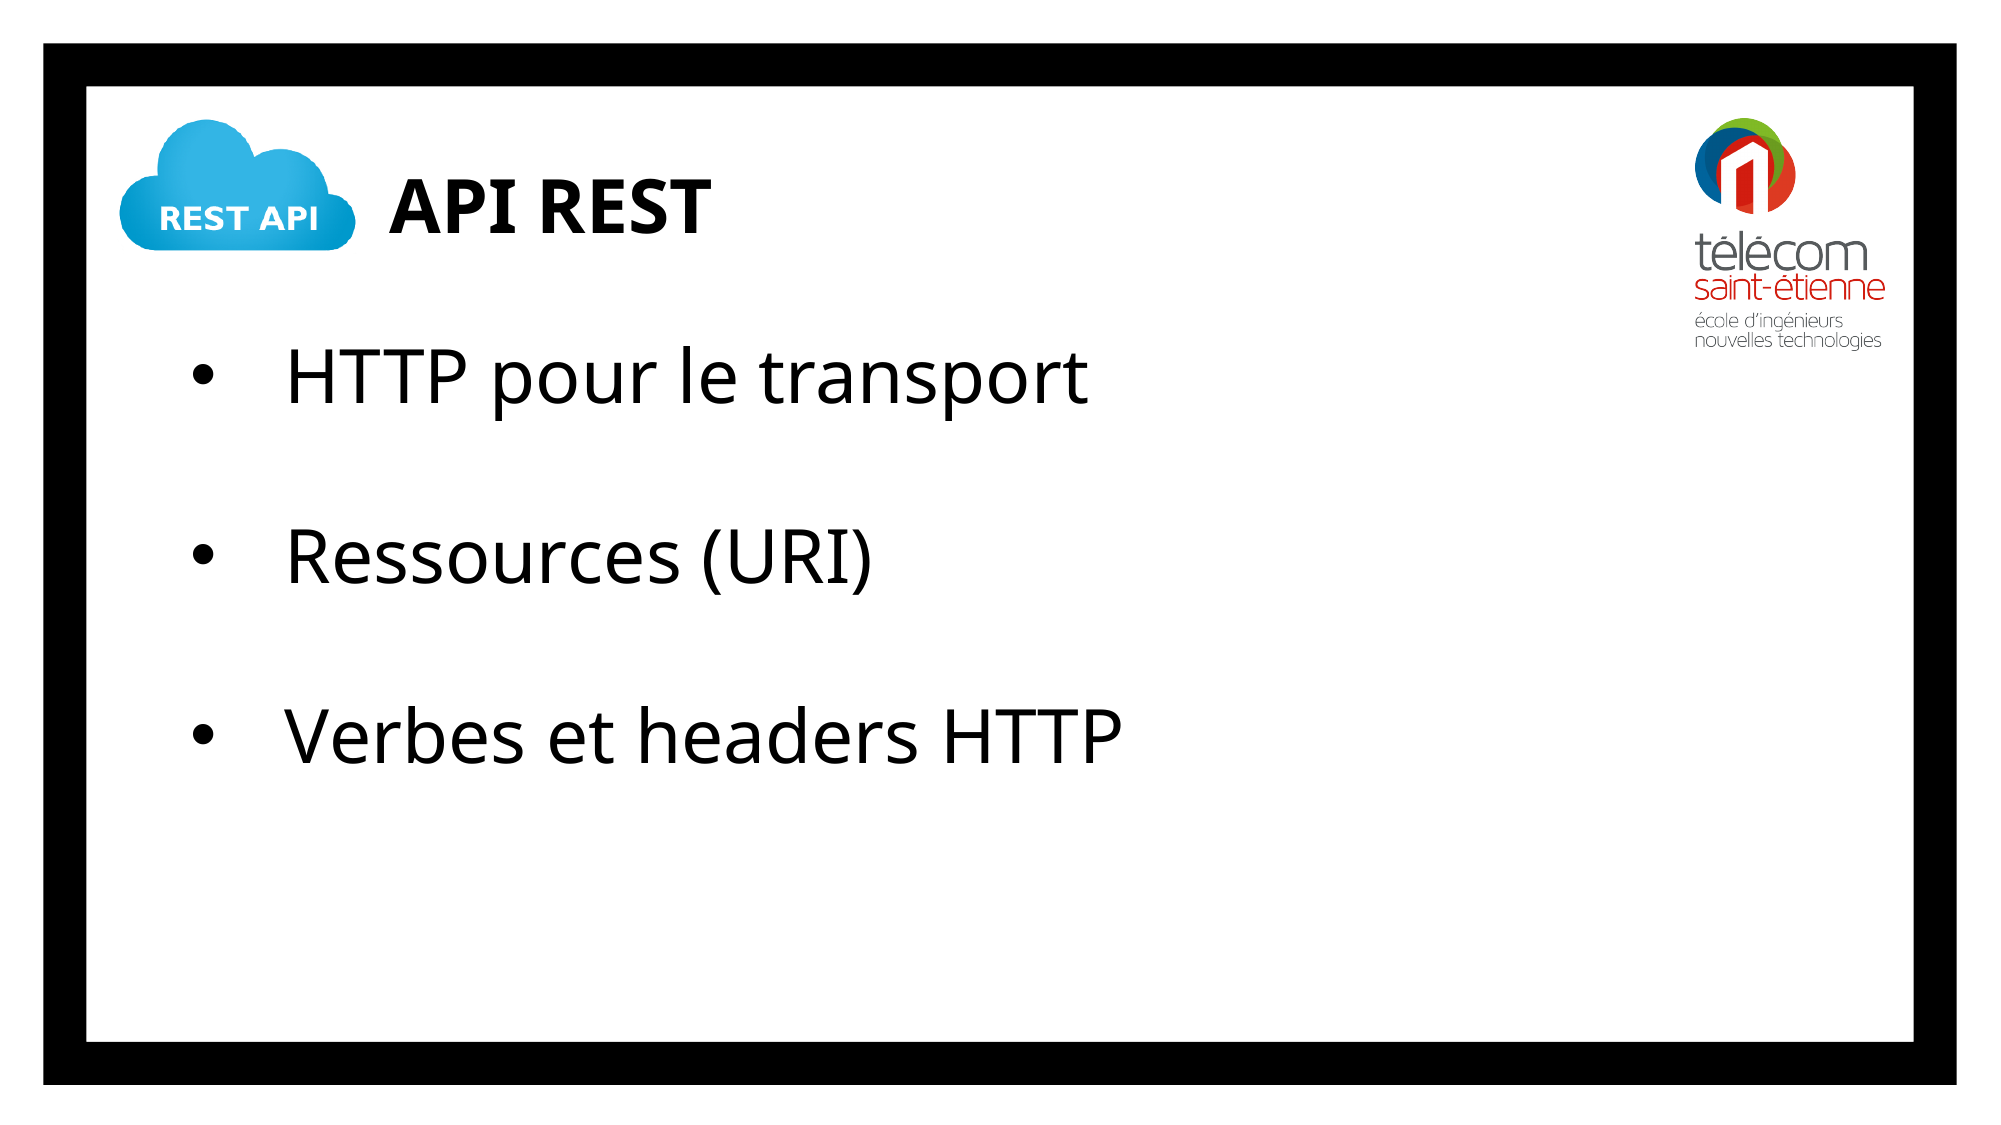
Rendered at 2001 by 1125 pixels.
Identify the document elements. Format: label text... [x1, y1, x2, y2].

picture [1695, 118, 1885, 351]
title API REST [369, 138, 1695, 304]
text_box HTTP pour le transport Ressources (URI) Verbes et headers HTTP [175, 320, 1881, 1056]
picture [117, 118, 357, 254]
